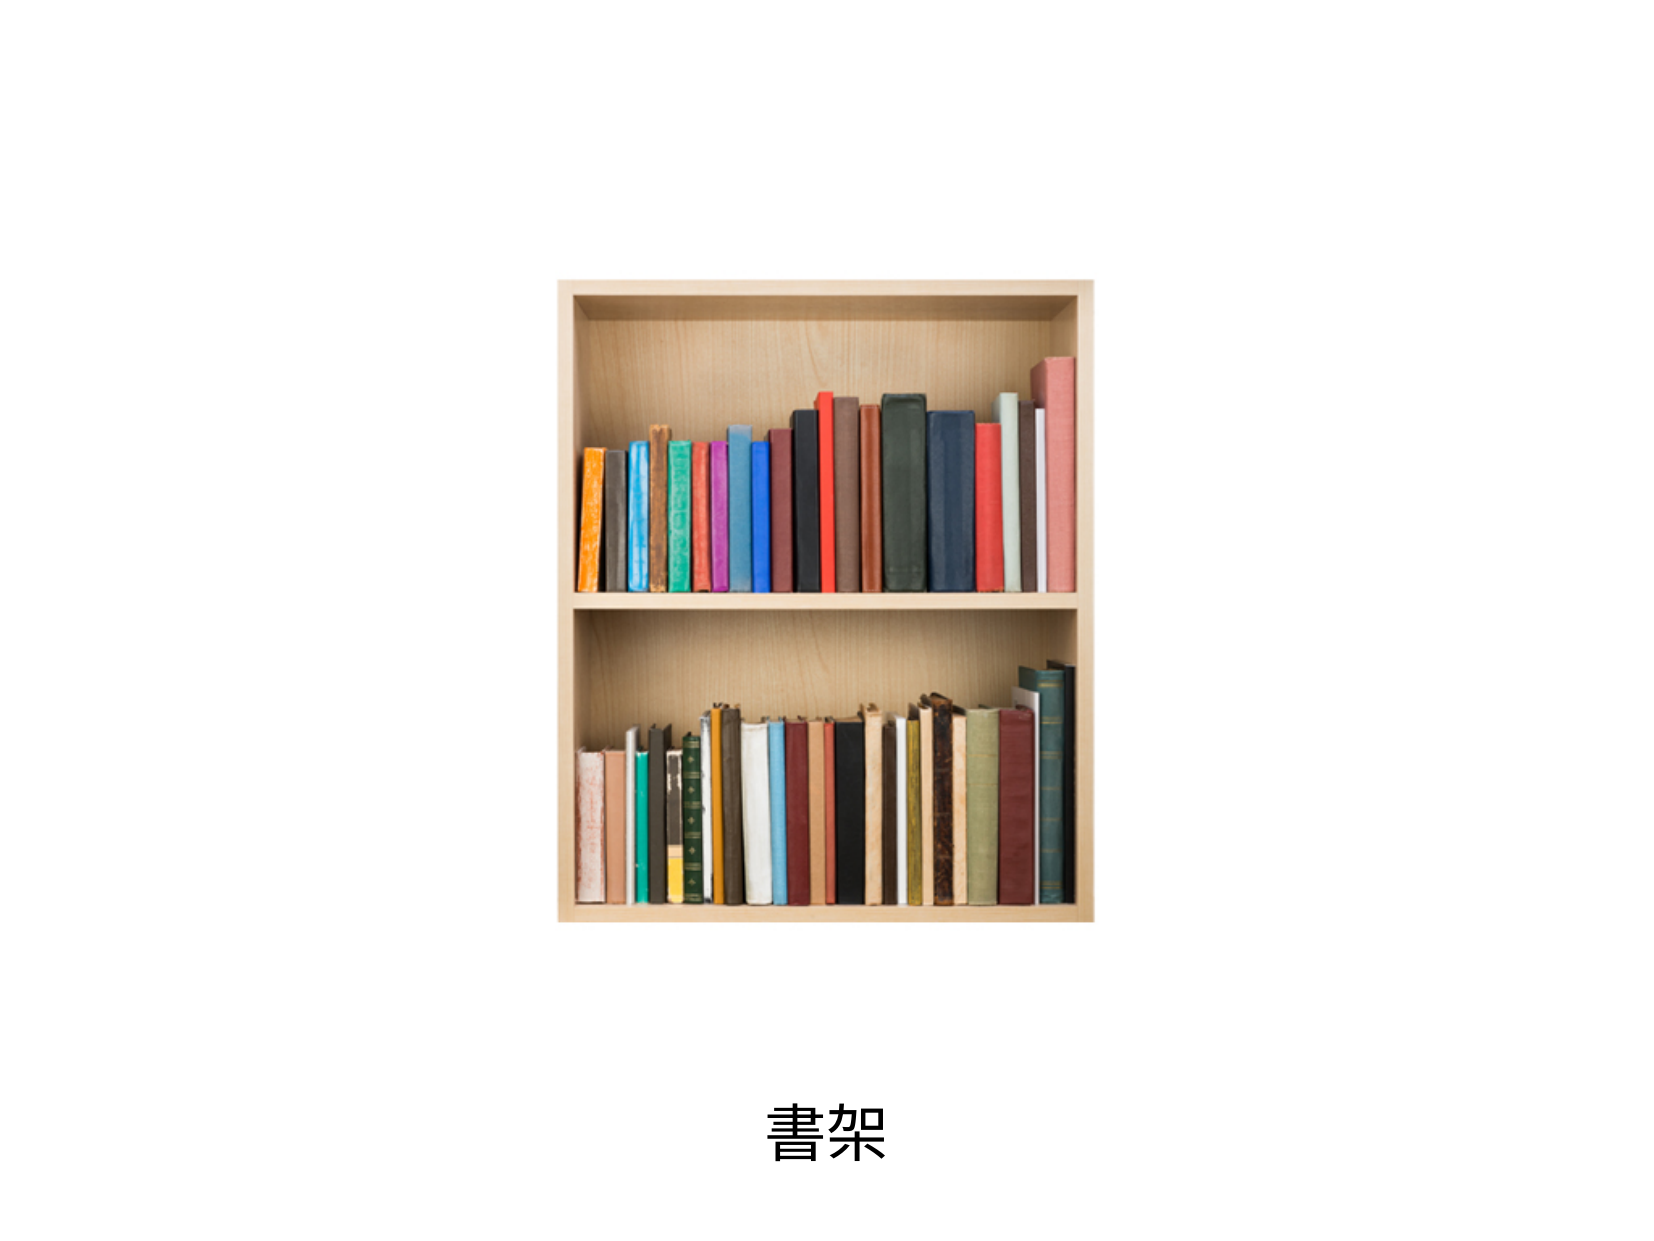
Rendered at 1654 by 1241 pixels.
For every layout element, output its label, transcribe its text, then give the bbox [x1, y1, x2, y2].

title 書架 [82, 1025, 1571, 1233]
picture [0, 0, 1654, 1241]
